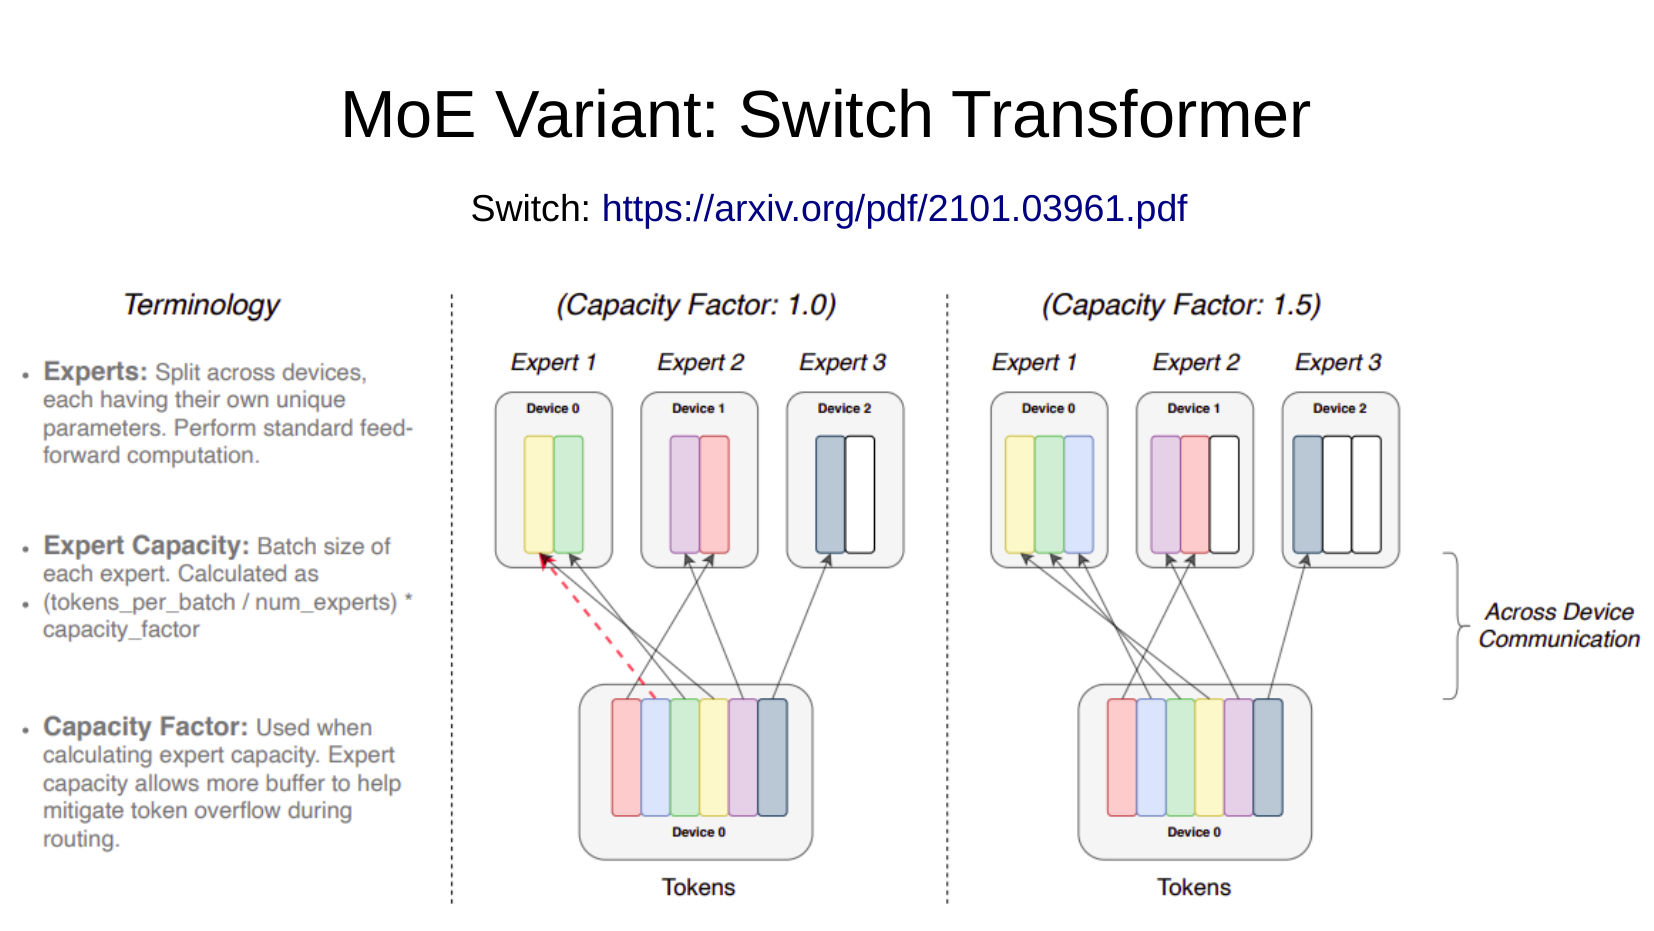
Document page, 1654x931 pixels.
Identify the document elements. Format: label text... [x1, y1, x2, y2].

title MoE Variant: Switch Transformer [82, 37, 1571, 179]
text_box Switch: https://arxiv.org/pdf/2101.03961.pdf [0, 179, 1654, 269]
picture [0, 269, 1654, 921]
